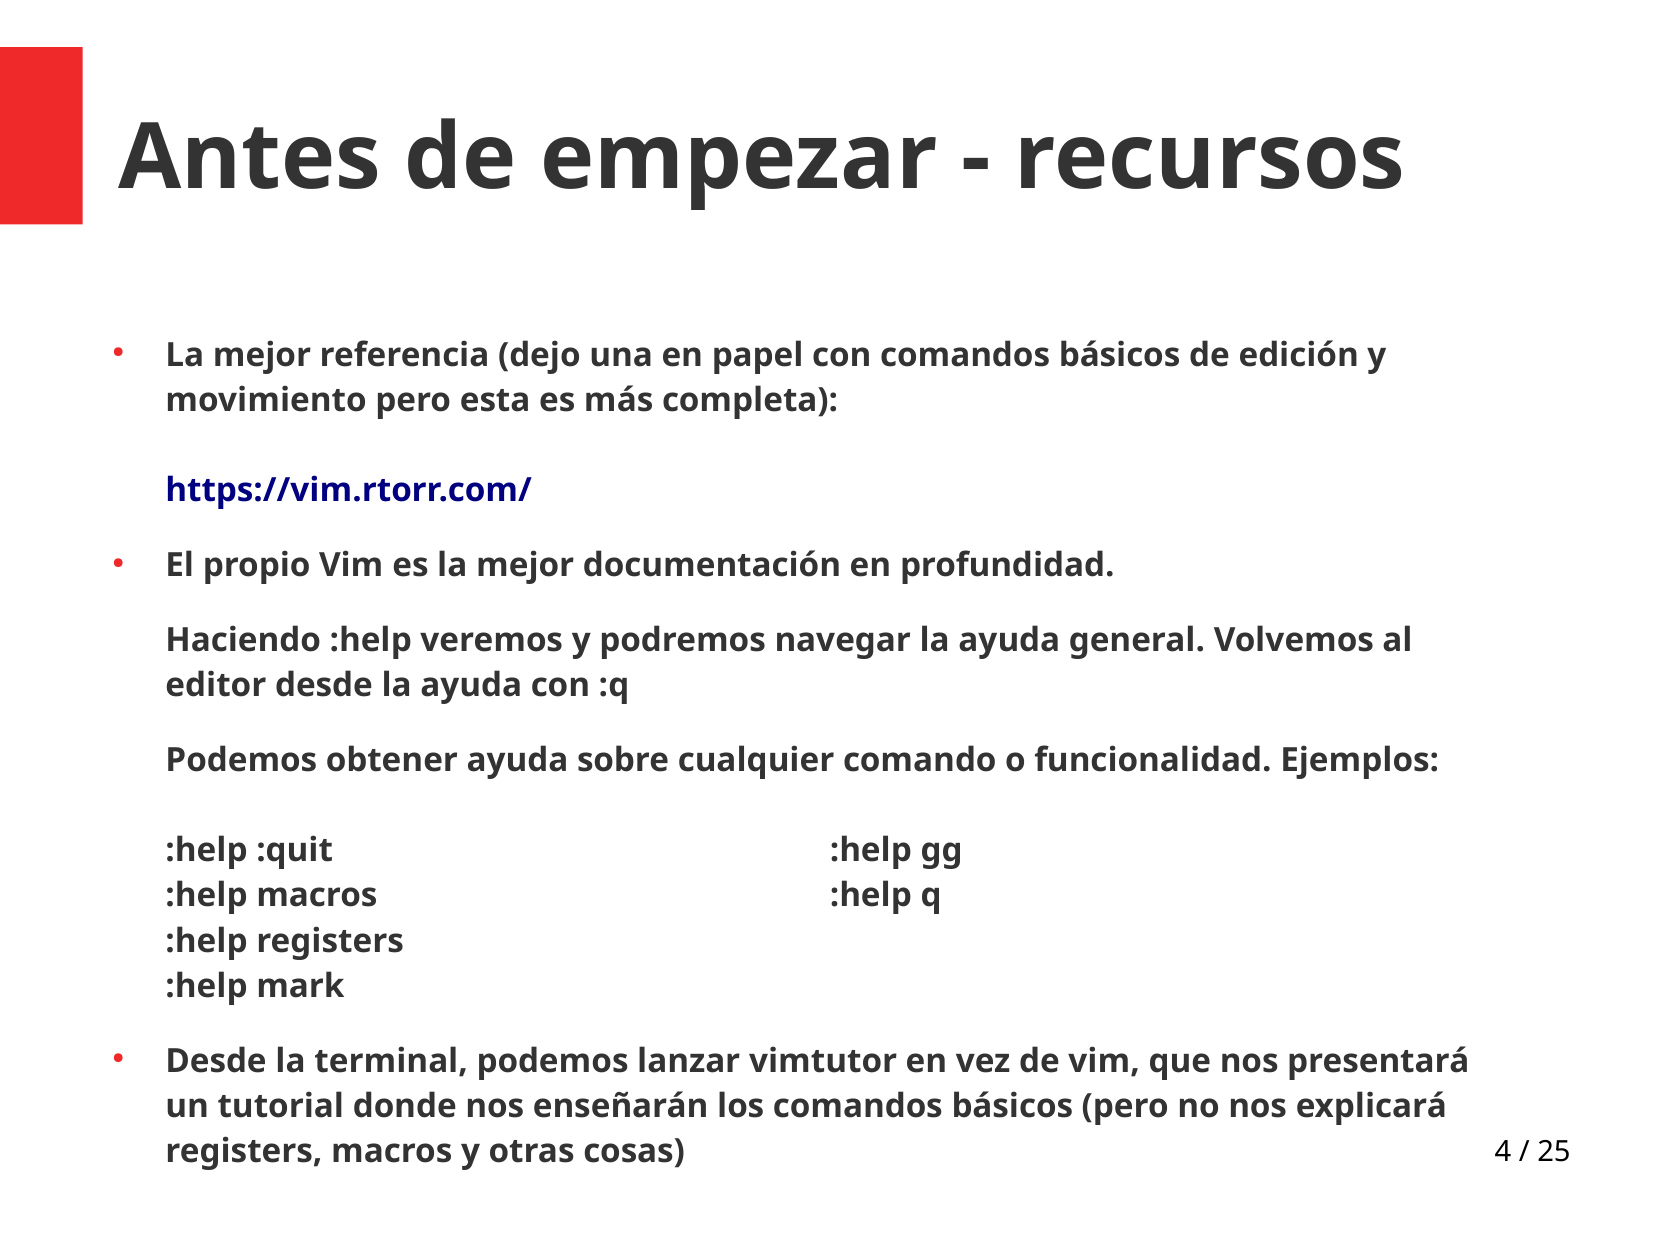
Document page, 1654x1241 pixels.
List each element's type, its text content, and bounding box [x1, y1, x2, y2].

list La mejor referencia (dejo una en papel con comandos básicos de edición y movimiento pero esta es más completa): https://vim.rtorr.com/ El propio Vim es la mejor documentación en profundidad. Haciendo :help veremos y podremos navegar la ayuda general. Volvemos al editor desde la ayuda con :q Podemos obtener ayuda sobre cualquier comando o funcionalidad. Ejemplos: :help :quit :help gg :help macros :help q :help registers :help mark Desde la terminal, podemos lanzar vimtutor en vez de vim, que nos presentará un tutorial donde nos enseñarán los comandos básicos (pero no nos explicará registers, macros y otras cosas) [94, 330, 1512, 1074]
title Antes de empezar - recursos [118, 49, 1571, 257]
